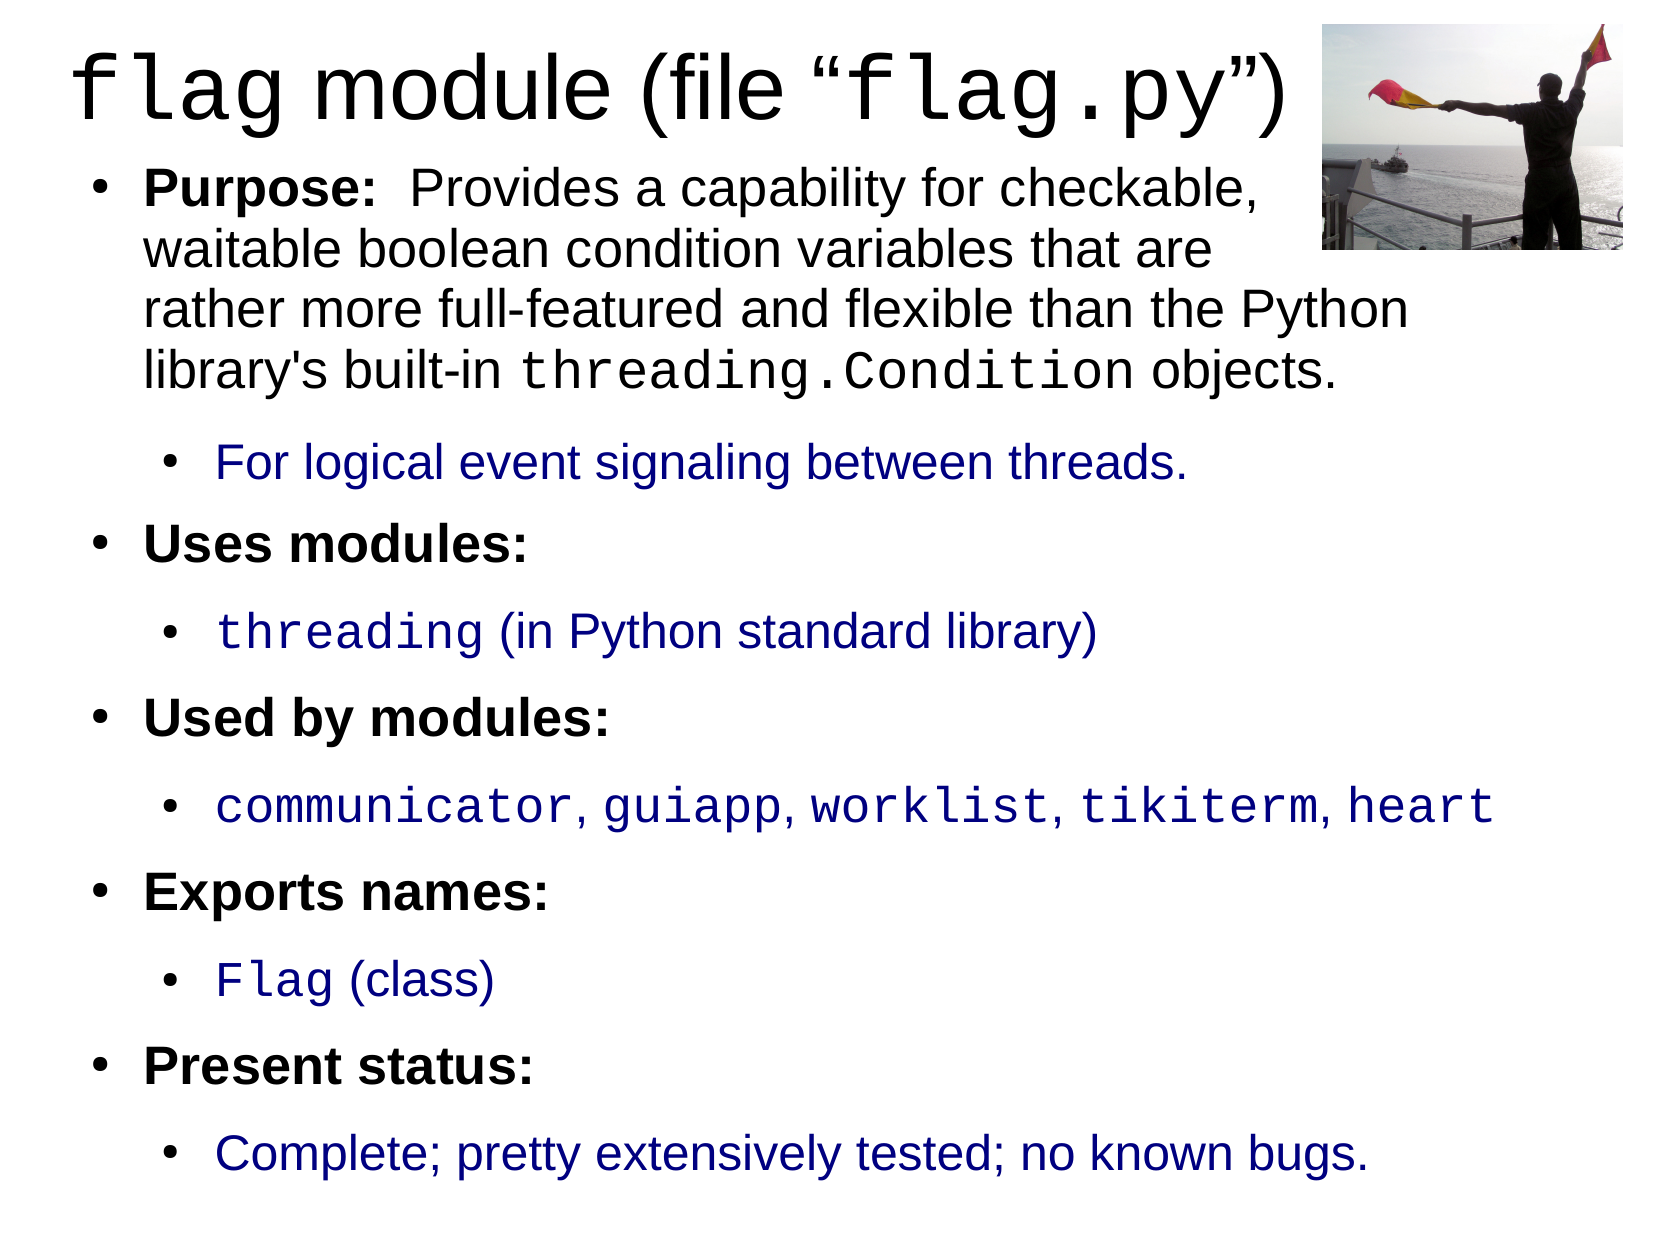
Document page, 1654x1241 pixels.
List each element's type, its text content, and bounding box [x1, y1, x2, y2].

list Purpose: Provides a capability for checkable, waitable boolean condition variables that are rather more full-featured and flexible than the Python library's built-in threading.Condition objects. For logical event signaling between threads. Uses modules: threading (in Python standard library) Used by modules: communicator, guiapp, worklist, tikiterm, heart Exports names: Flag (class) Present status: Complete; pretty extensively tested; no known bugs. [72, 157, 1562, 1182]
title flag module (file “flag.py”) [46, 29, 1311, 155]
picture [1322, 24, 1623, 250]
